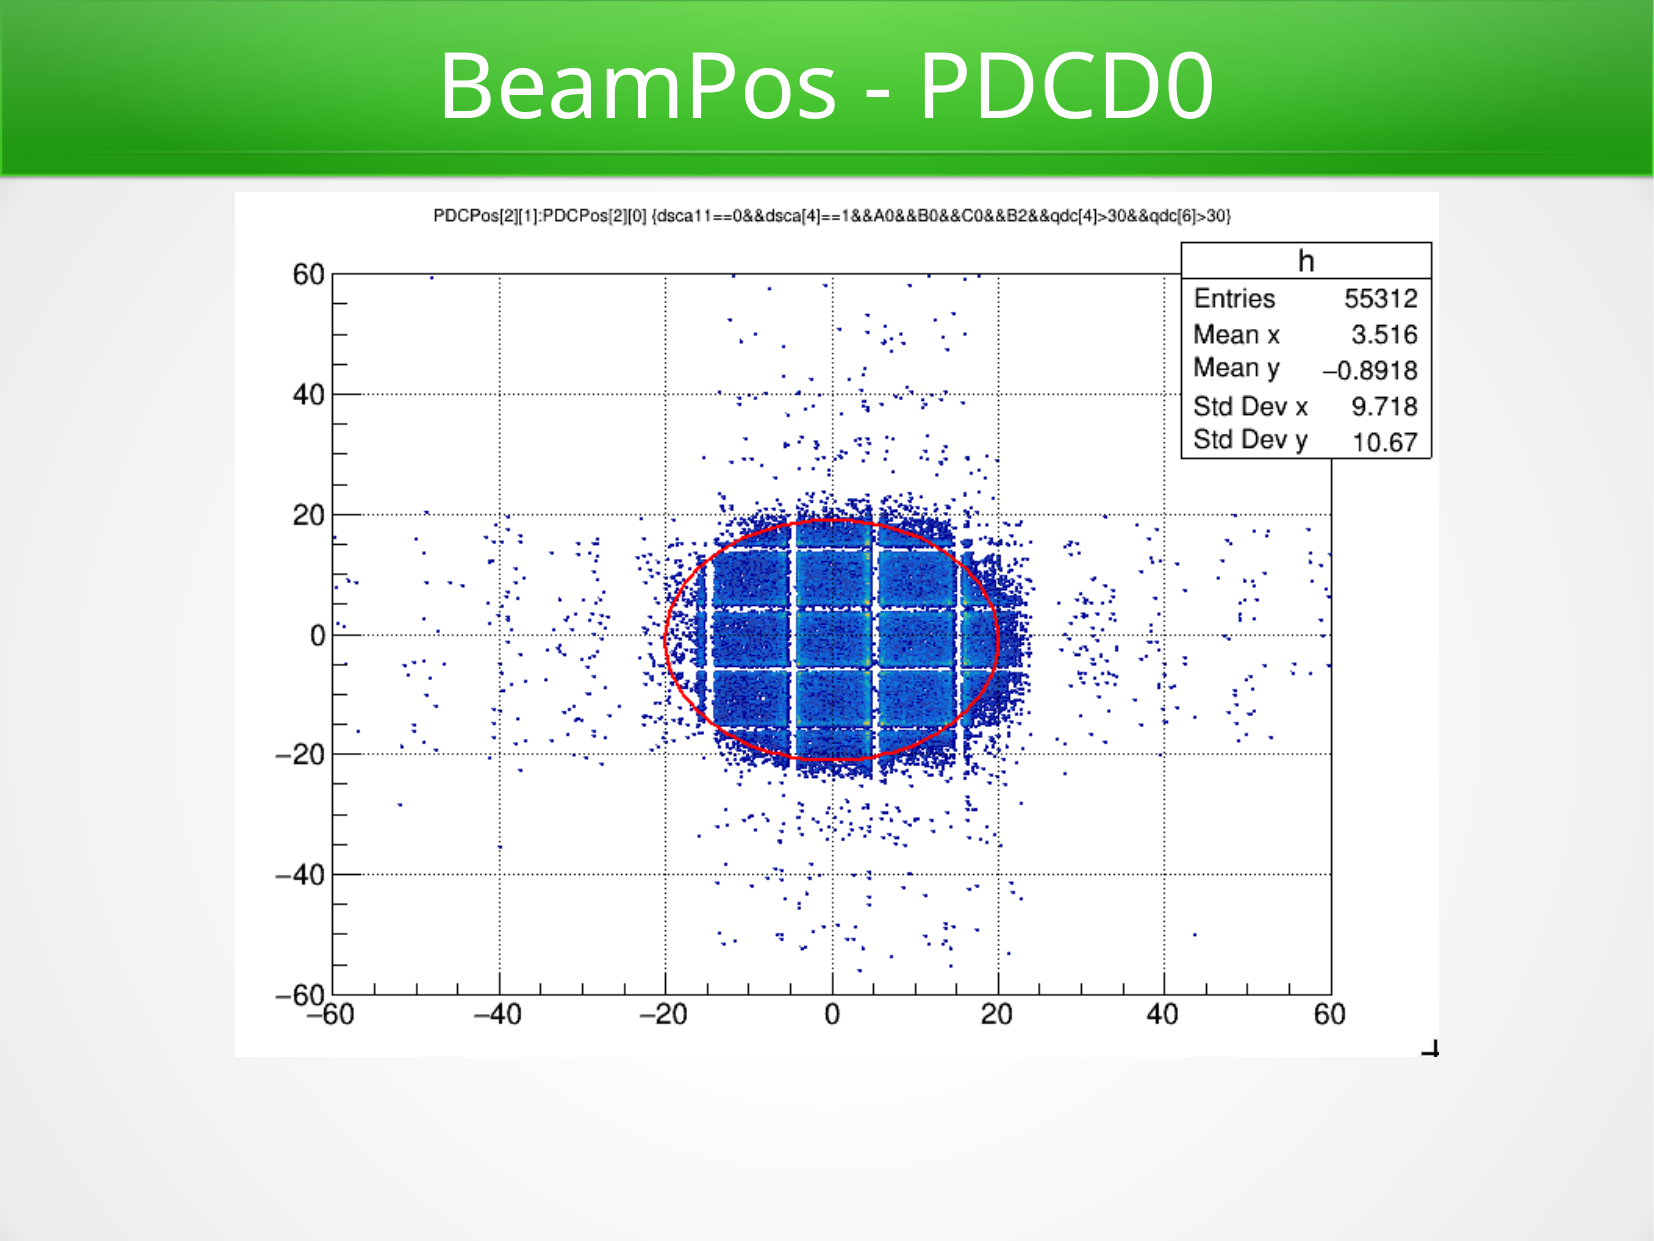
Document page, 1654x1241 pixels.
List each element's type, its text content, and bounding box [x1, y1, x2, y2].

picture [0, 0, 1654, 1241]
title BeamPos - PDCD0 [82, 11, 1571, 154]
